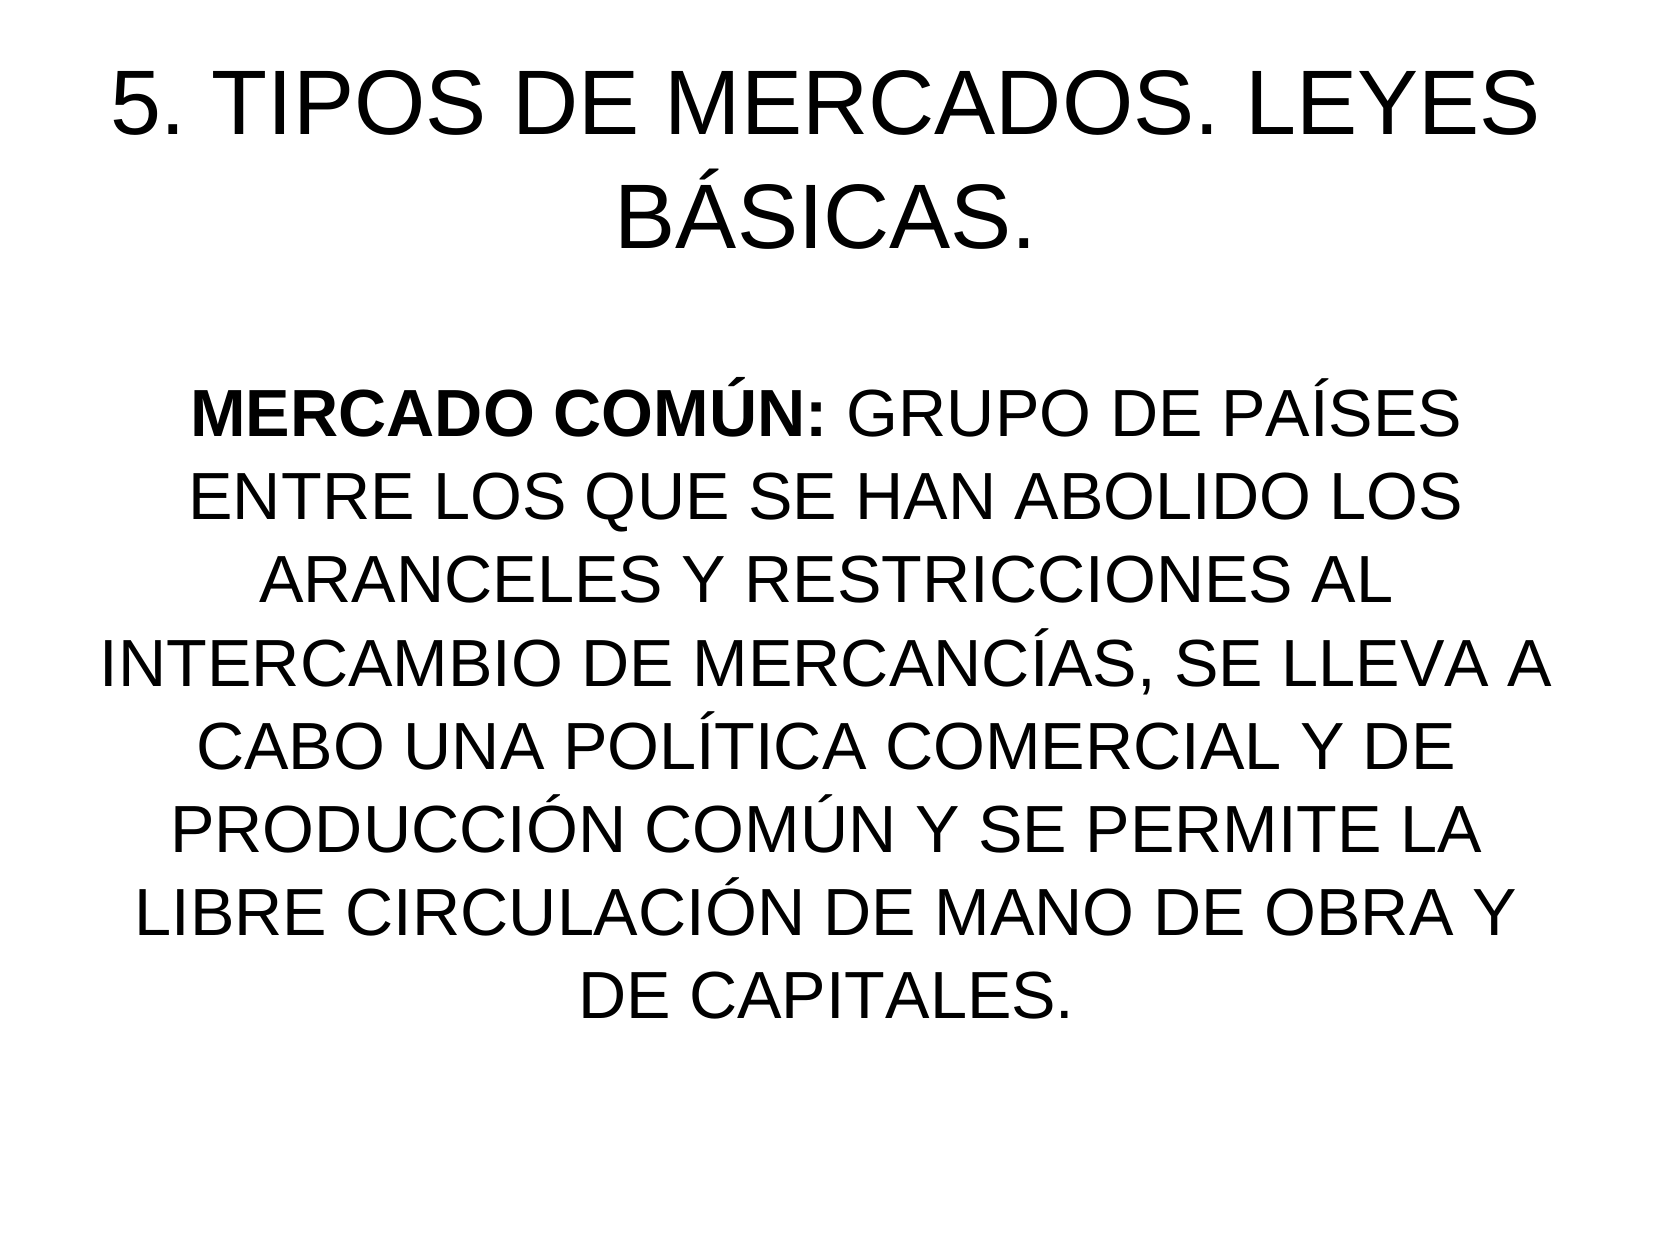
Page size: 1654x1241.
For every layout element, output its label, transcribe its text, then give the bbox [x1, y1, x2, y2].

title 5. TIPOS DE MERCADOS. LEYES BÁSICAS. [82, 38, 1571, 268]
subtitle MERCADO COMÚN: GRUPO DE PAÍSES ENTRE LOS QUE SE HAN ABOLIDO LOS ARANCELES Y RESTRICCIONES AL INTERCAMBIO DE MERCANCÍAS, SE LLEVA A CABO UNA POLÍTICA COMERCIAL Y DE PRODUCCIÓN COMÚN Y SE PERMITE LA LIBRE CIRCULACIÓN DE MANO DE OBRA Y DE CAPITALES. [82, 282, 1571, 1117]
